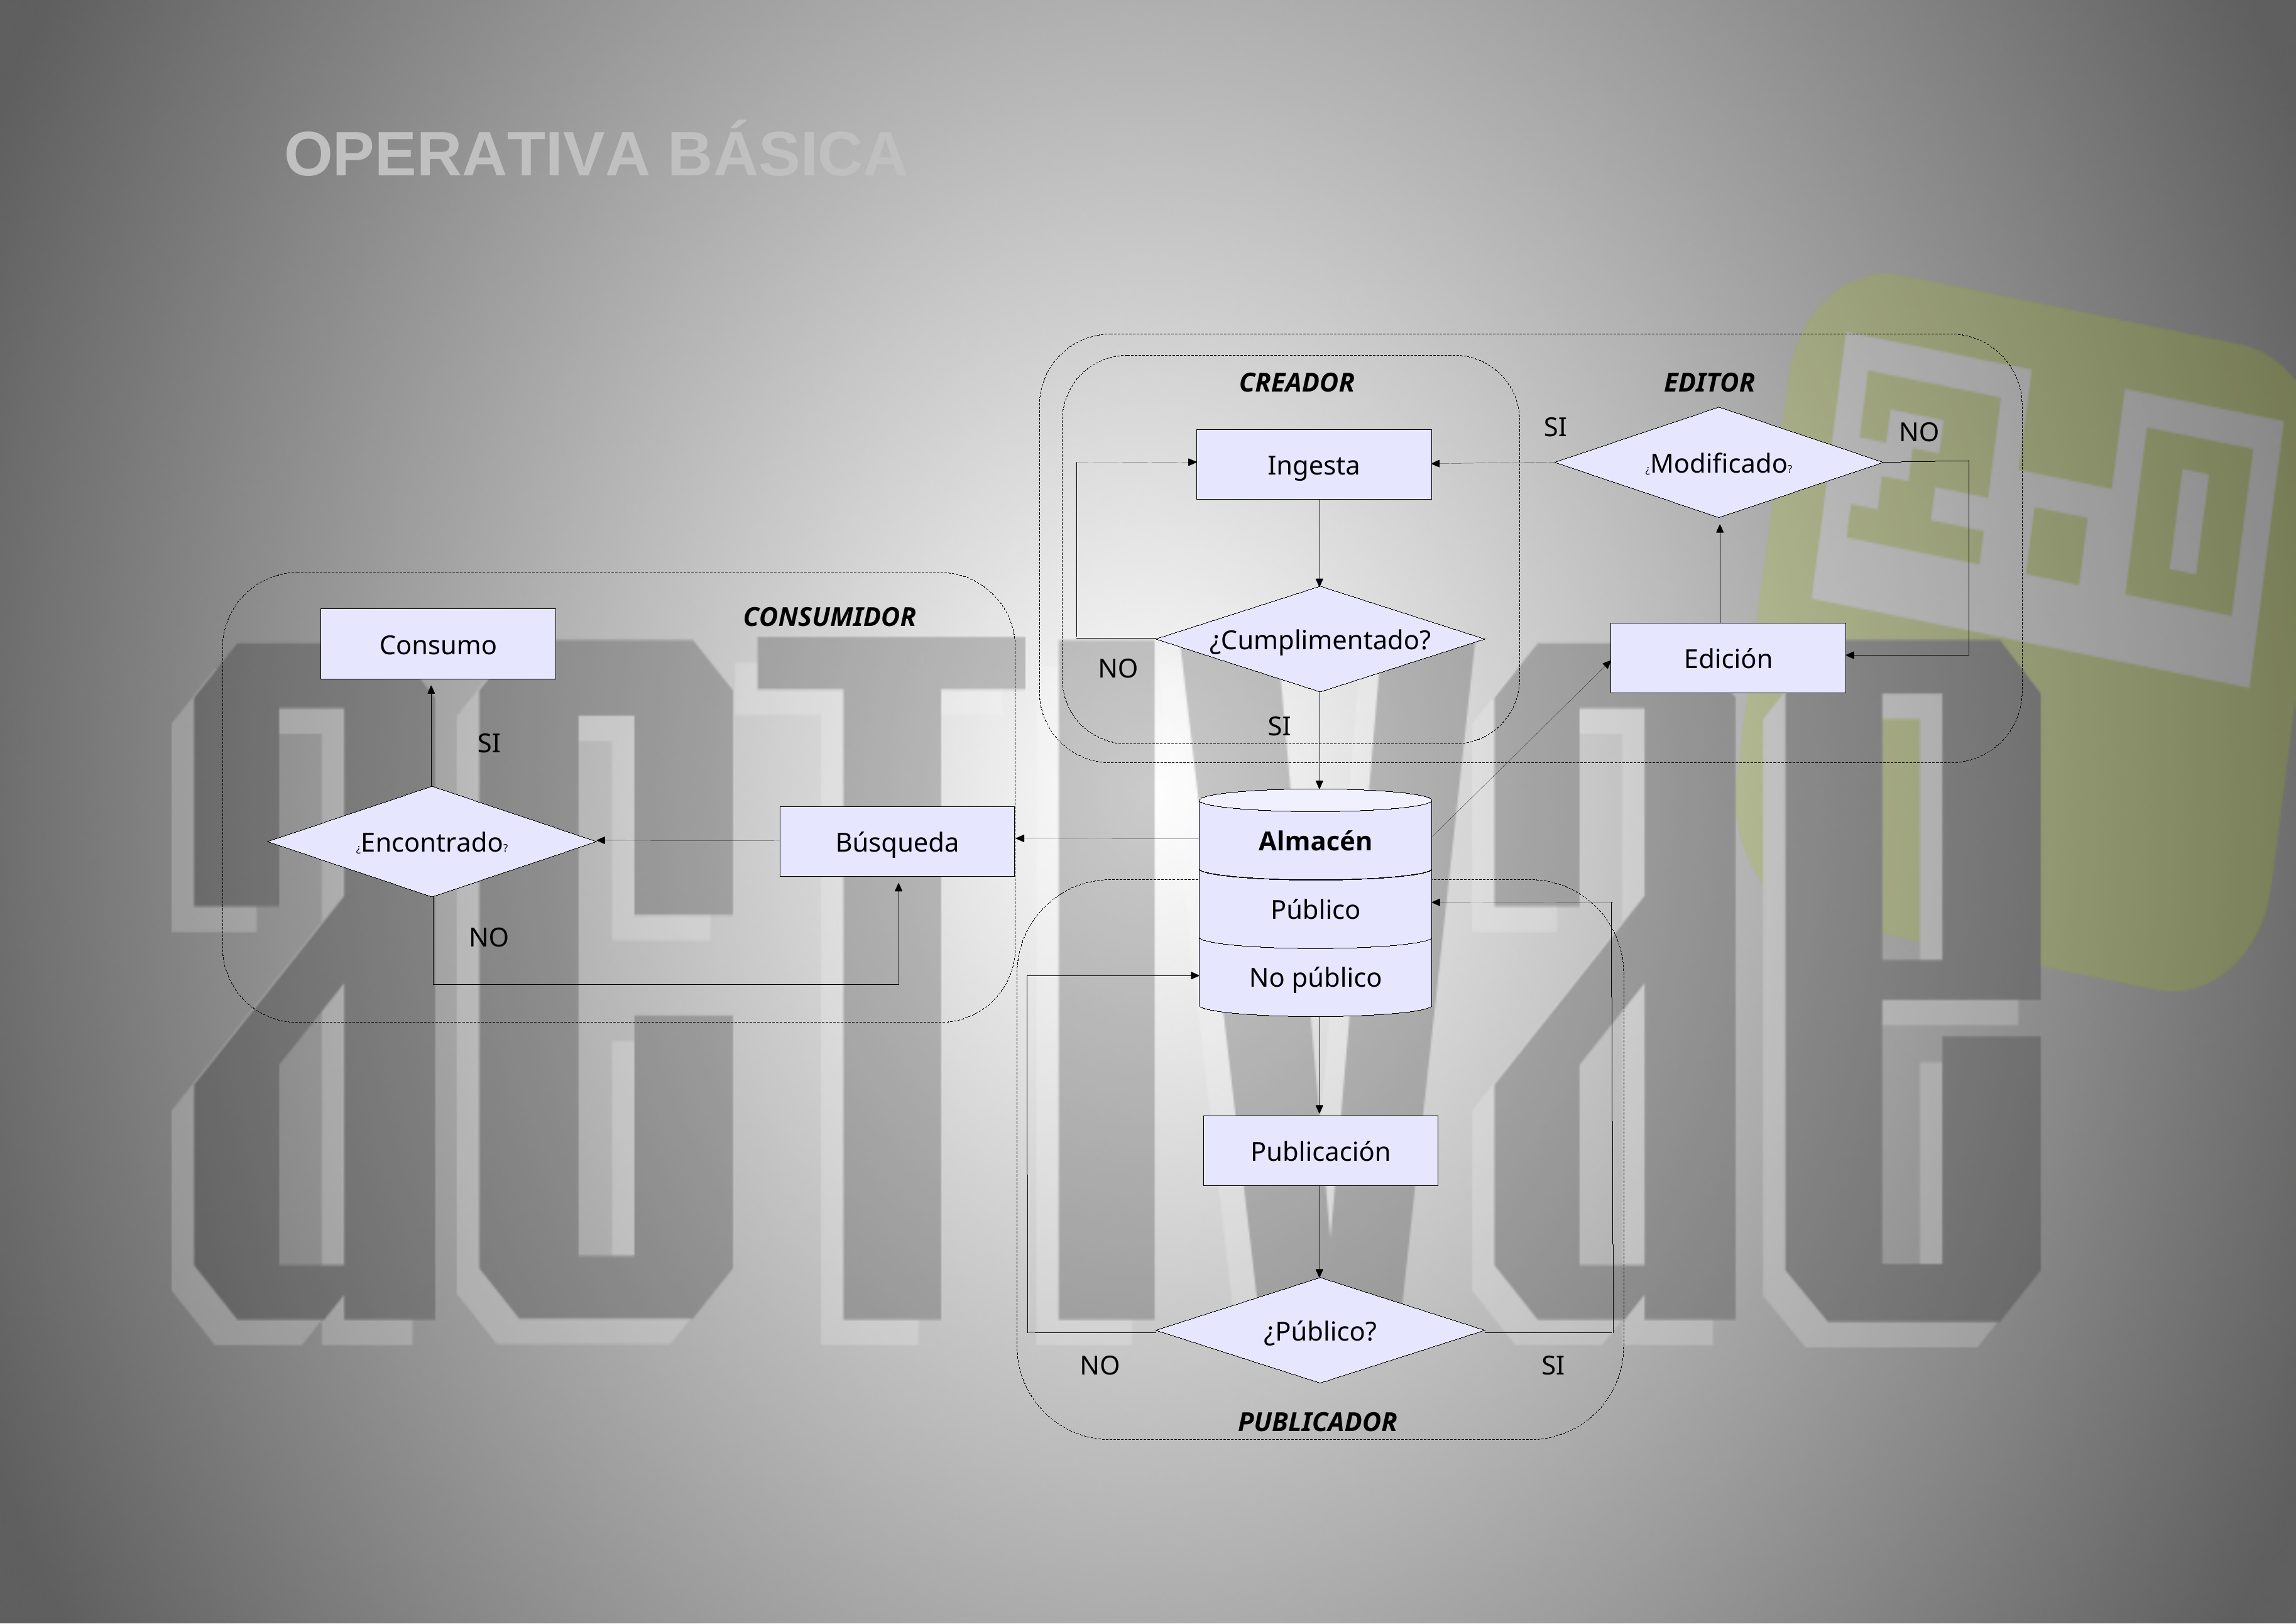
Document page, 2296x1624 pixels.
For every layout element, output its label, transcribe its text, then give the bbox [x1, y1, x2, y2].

text_box PUBLICADOR [1211, 1402, 1424, 1440]
text_box NO [463, 918, 515, 955]
text_box Búsqueda [780, 806, 1015, 877]
text_box NO [1893, 412, 1945, 450]
text_box CONSUMIDOR [723, 597, 936, 635]
picture [0, 0, 2296, 1623]
text_box Público [1199, 870, 1432, 949]
text_box ¿Cumplimentado? [1156, 586, 1485, 692]
text_box OPERATIVA BÁSICA [215, 112, 910, 189]
text_box ¿Modificado? [1555, 407, 1883, 518]
text_box Ingesta [1196, 429, 1432, 500]
text_box Edición [1610, 623, 1846, 693]
text_box SI [1529, 407, 1581, 445]
text_box NO [1074, 1345, 1126, 1383]
text_box SI [1528, 1345, 1579, 1383]
text_box Consumo [320, 608, 556, 679]
text_box EDITOR [1603, 363, 1816, 400]
text_box Publicación [1203, 1116, 1438, 1186]
text_box SI [464, 723, 515, 761]
text_box NO [1092, 649, 1144, 686]
text_box ¿Público? [1156, 1277, 1485, 1383]
text_box Almacén [1199, 801, 1432, 880]
text_box No público [1199, 938, 1432, 1017]
text_box SI [1254, 706, 1306, 744]
text_box CREADOR [1190, 363, 1404, 400]
text_box ¿Encontrado? [267, 786, 597, 897]
